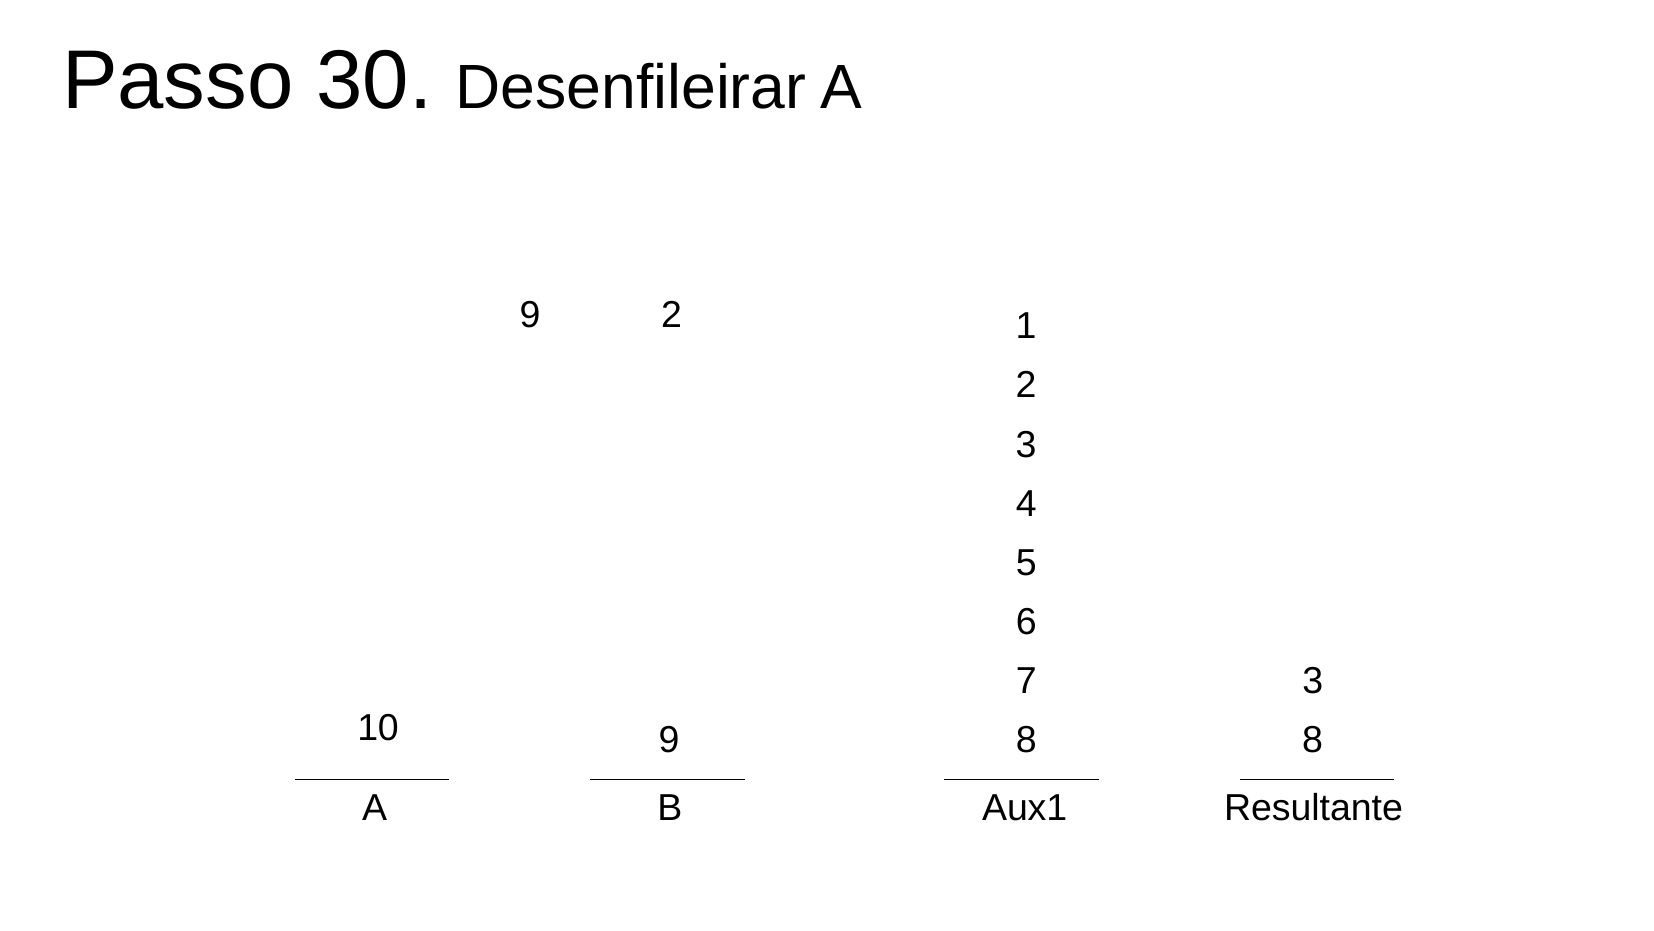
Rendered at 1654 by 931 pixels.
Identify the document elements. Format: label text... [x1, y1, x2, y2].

text_box Passo 30. Desenfileirar A [47, 25, 1607, 274]
text_box 3 [1287, 651, 1338, 709]
text_box 5 [1001, 533, 1052, 591]
text_box Aux1 [967, 780, 1083, 837]
text_box 7 [1001, 651, 1052, 709]
text_box 2 [646, 285, 697, 343]
text_box 9 [643, 710, 695, 768]
text_box 4 [1000, 474, 1052, 532]
text_box 3 [1000, 415, 1052, 473]
text_box B [642, 780, 698, 837]
text_box 8 [1287, 710, 1338, 768]
text_box A [347, 779, 508, 837]
text_box 10 [342, 699, 426, 756]
text_box 6 [1001, 592, 1052, 650]
text_box 9 [504, 285, 556, 343]
text_box 2 [1000, 356, 1052, 414]
text_box 8 [1001, 710, 1052, 768]
text_box 1 [1000, 297, 1052, 355]
text_box Resultante [1209, 779, 1418, 837]
